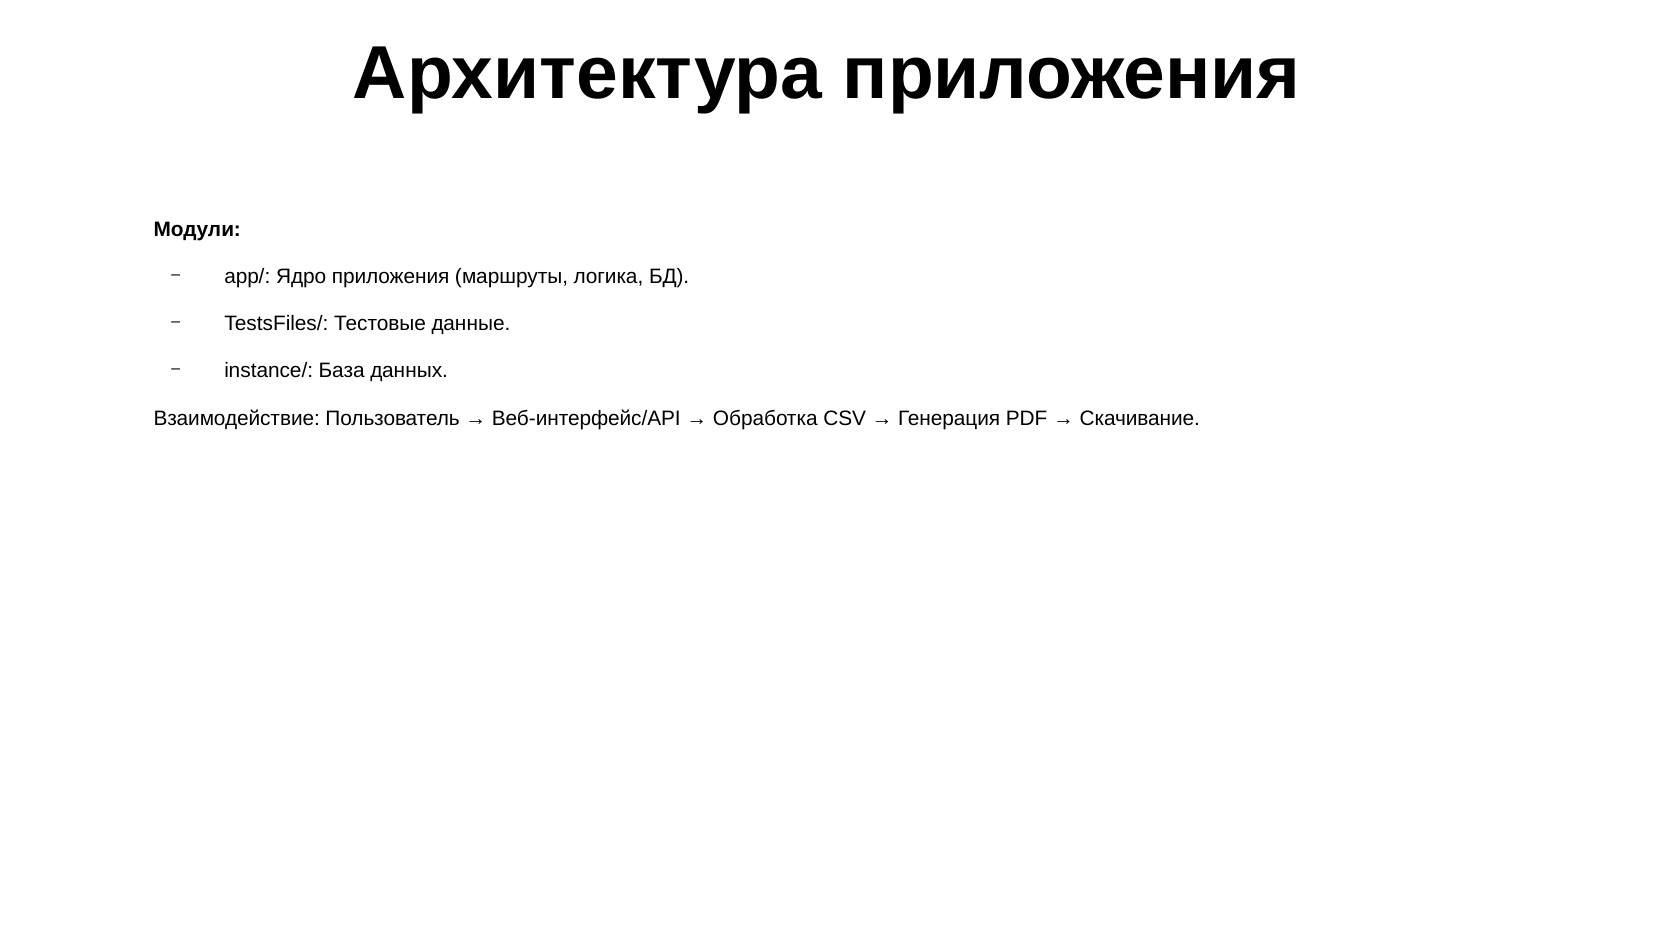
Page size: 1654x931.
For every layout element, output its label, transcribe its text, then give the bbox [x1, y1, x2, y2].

list Модули: app/: Ядро приложения (маршруты, логика, БД). TestsFiles/: Тестовые данные. instance/: База данных. Взаимодействие: Пользователь → Веб-интерфейс/API → Обработка CSV → Генерация PDF → Скачивание. [82, 217, 1571, 758]
title Архитектура приложения [82, 30, 1571, 199]
